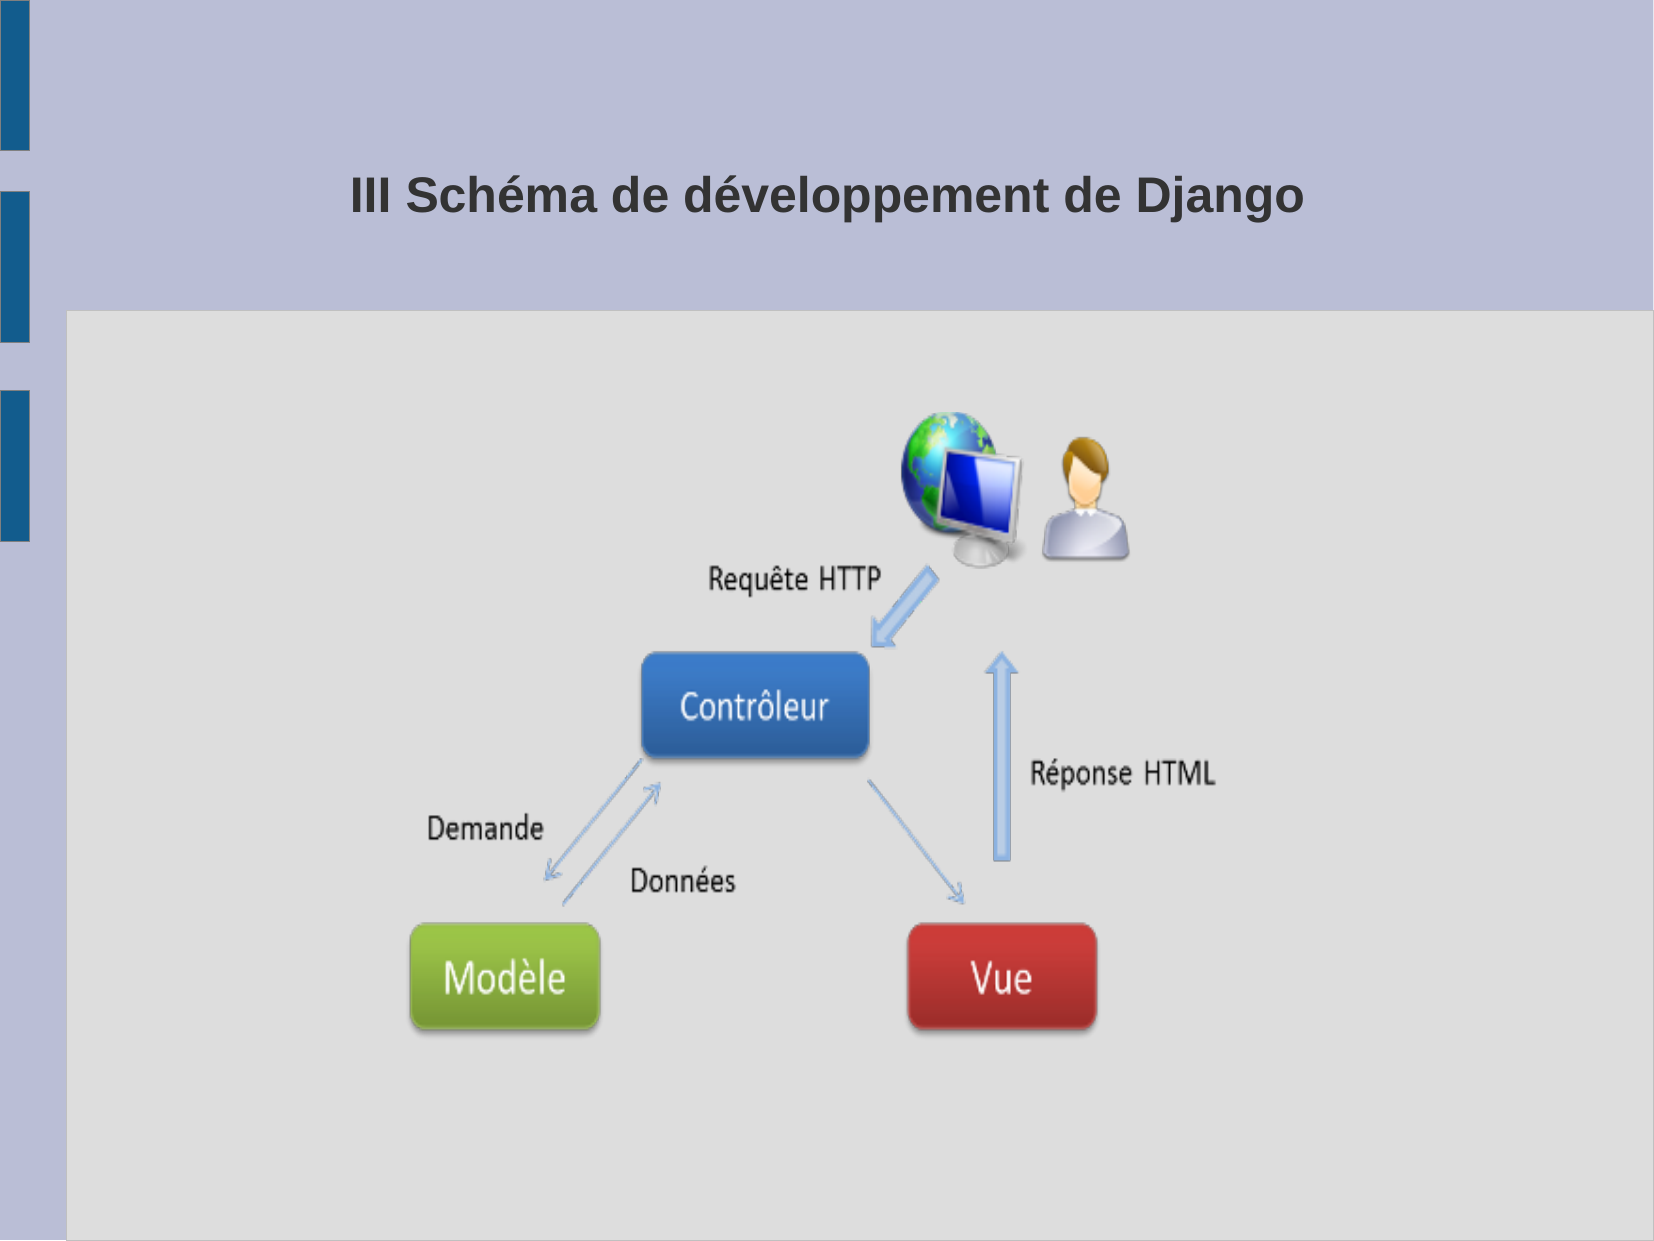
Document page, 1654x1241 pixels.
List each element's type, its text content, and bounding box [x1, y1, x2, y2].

picture [403, 412, 1250, 1052]
title III Schéma de développement de Django [121, 91, 1534, 299]
